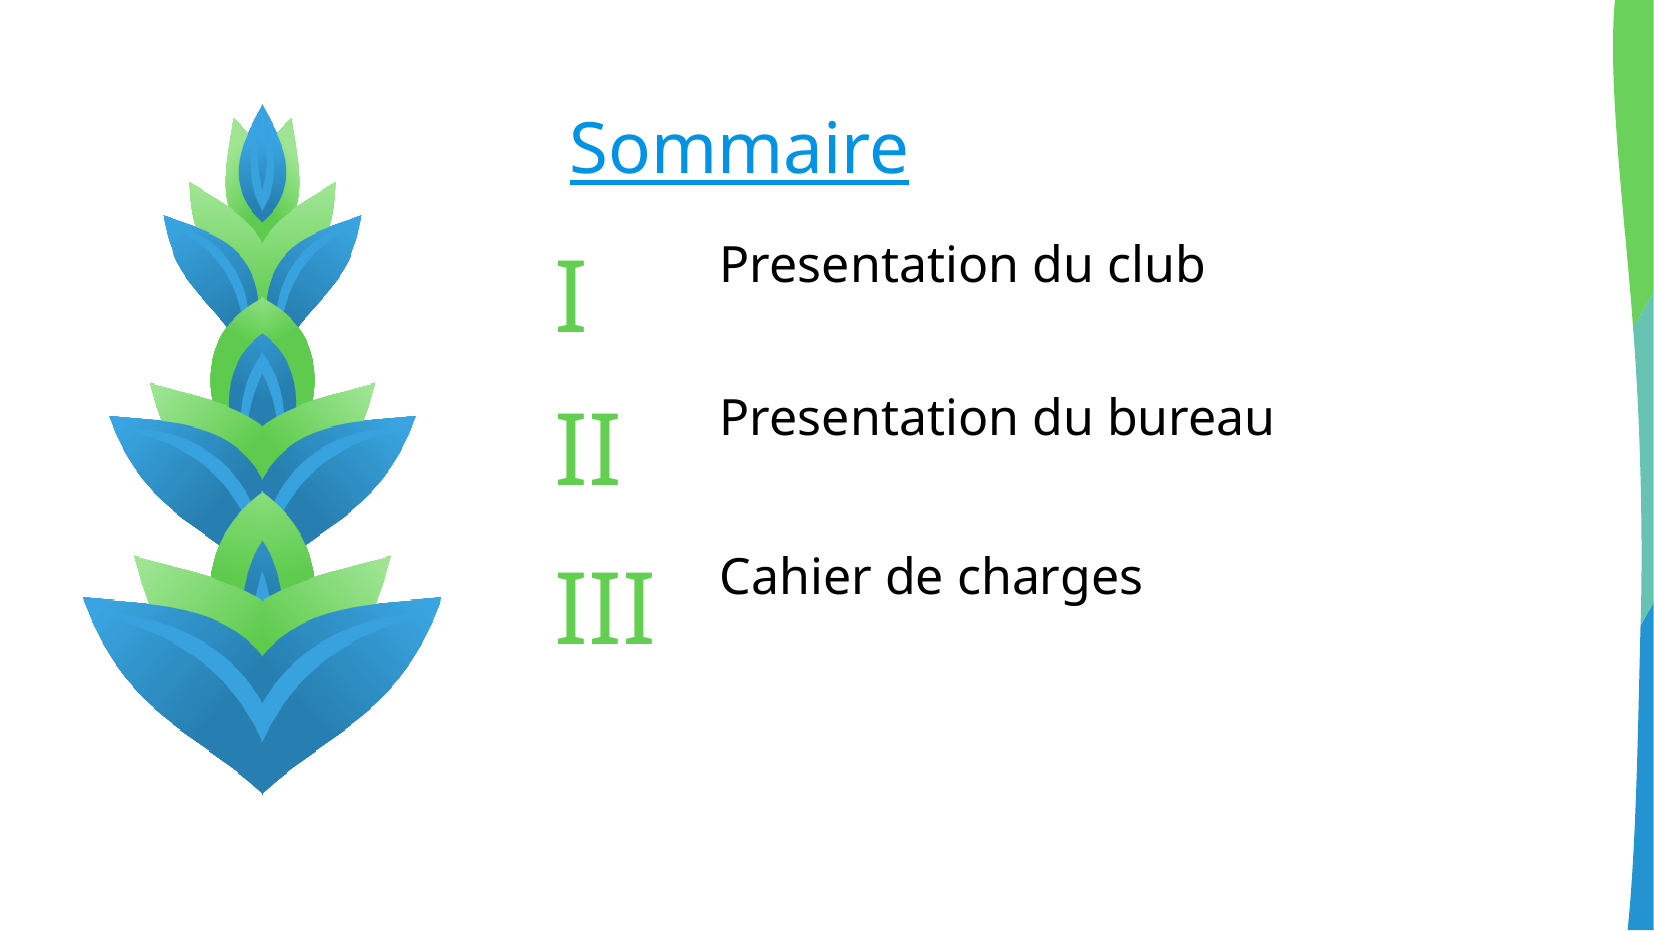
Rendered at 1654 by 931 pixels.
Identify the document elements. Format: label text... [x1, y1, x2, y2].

picture [83, 104, 441, 796]
text_box I [539, 225, 696, 360]
text_box Presentation du bureau [705, 378, 1471, 453]
text_box Sommaire [555, 95, 1654, 196]
text_box II [539, 378, 696, 513]
text_box Cahier de charges [705, 537, 1471, 612]
text_box Presentation du club [705, 224, 1471, 300]
text_box III [539, 537, 696, 672]
